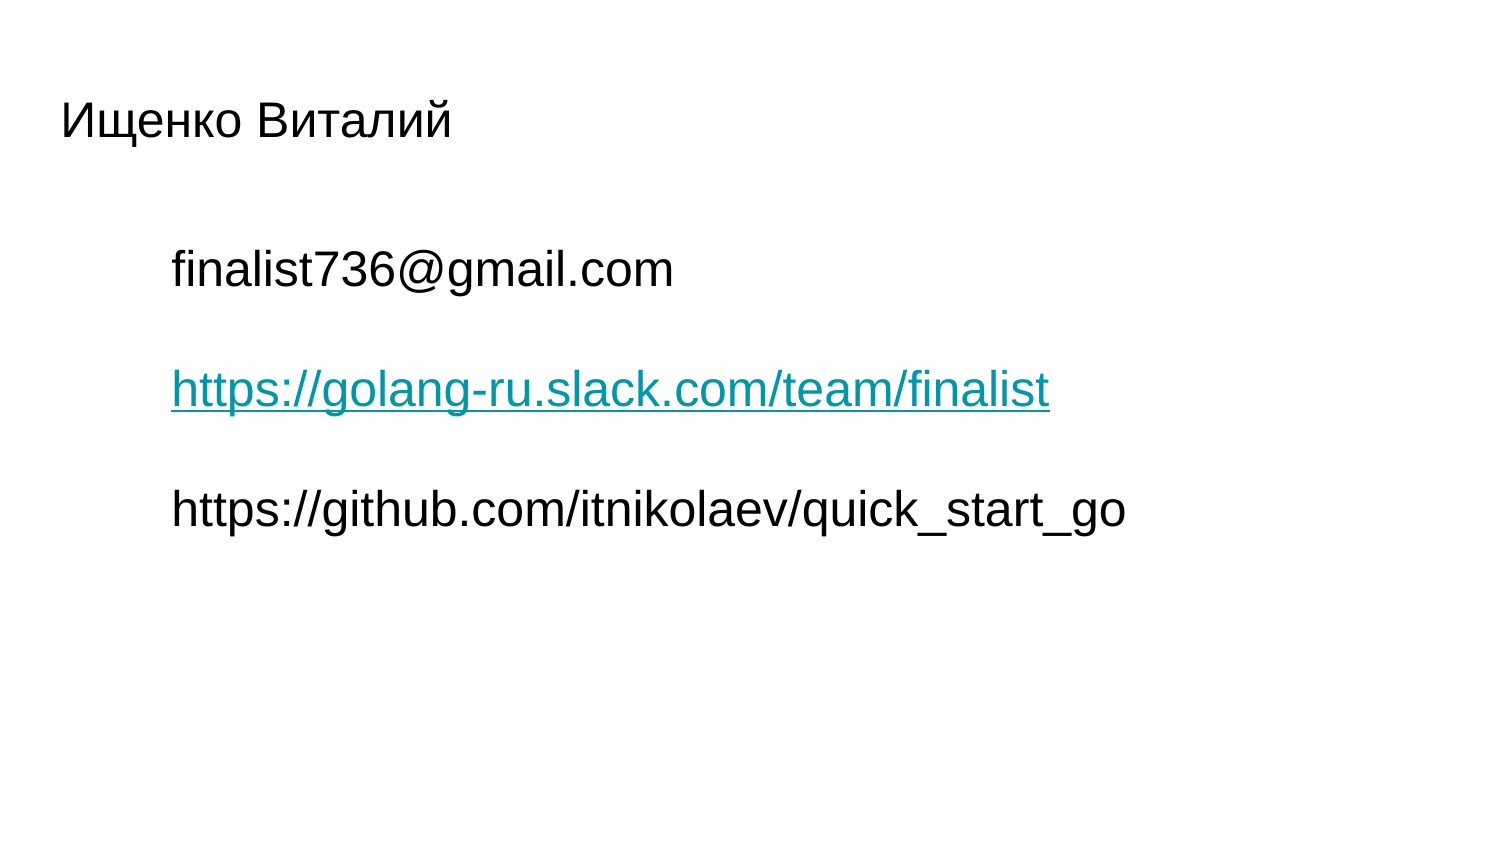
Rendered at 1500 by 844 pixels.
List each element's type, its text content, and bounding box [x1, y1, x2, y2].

text_box finalist736@gmail.com https://golang-ru.slack.com/team/finalist https://github.com/itnikolaev/quick_start_go [156, 221, 1228, 540]
text_box Ищенко Виталий [45, 72, 1339, 159]
